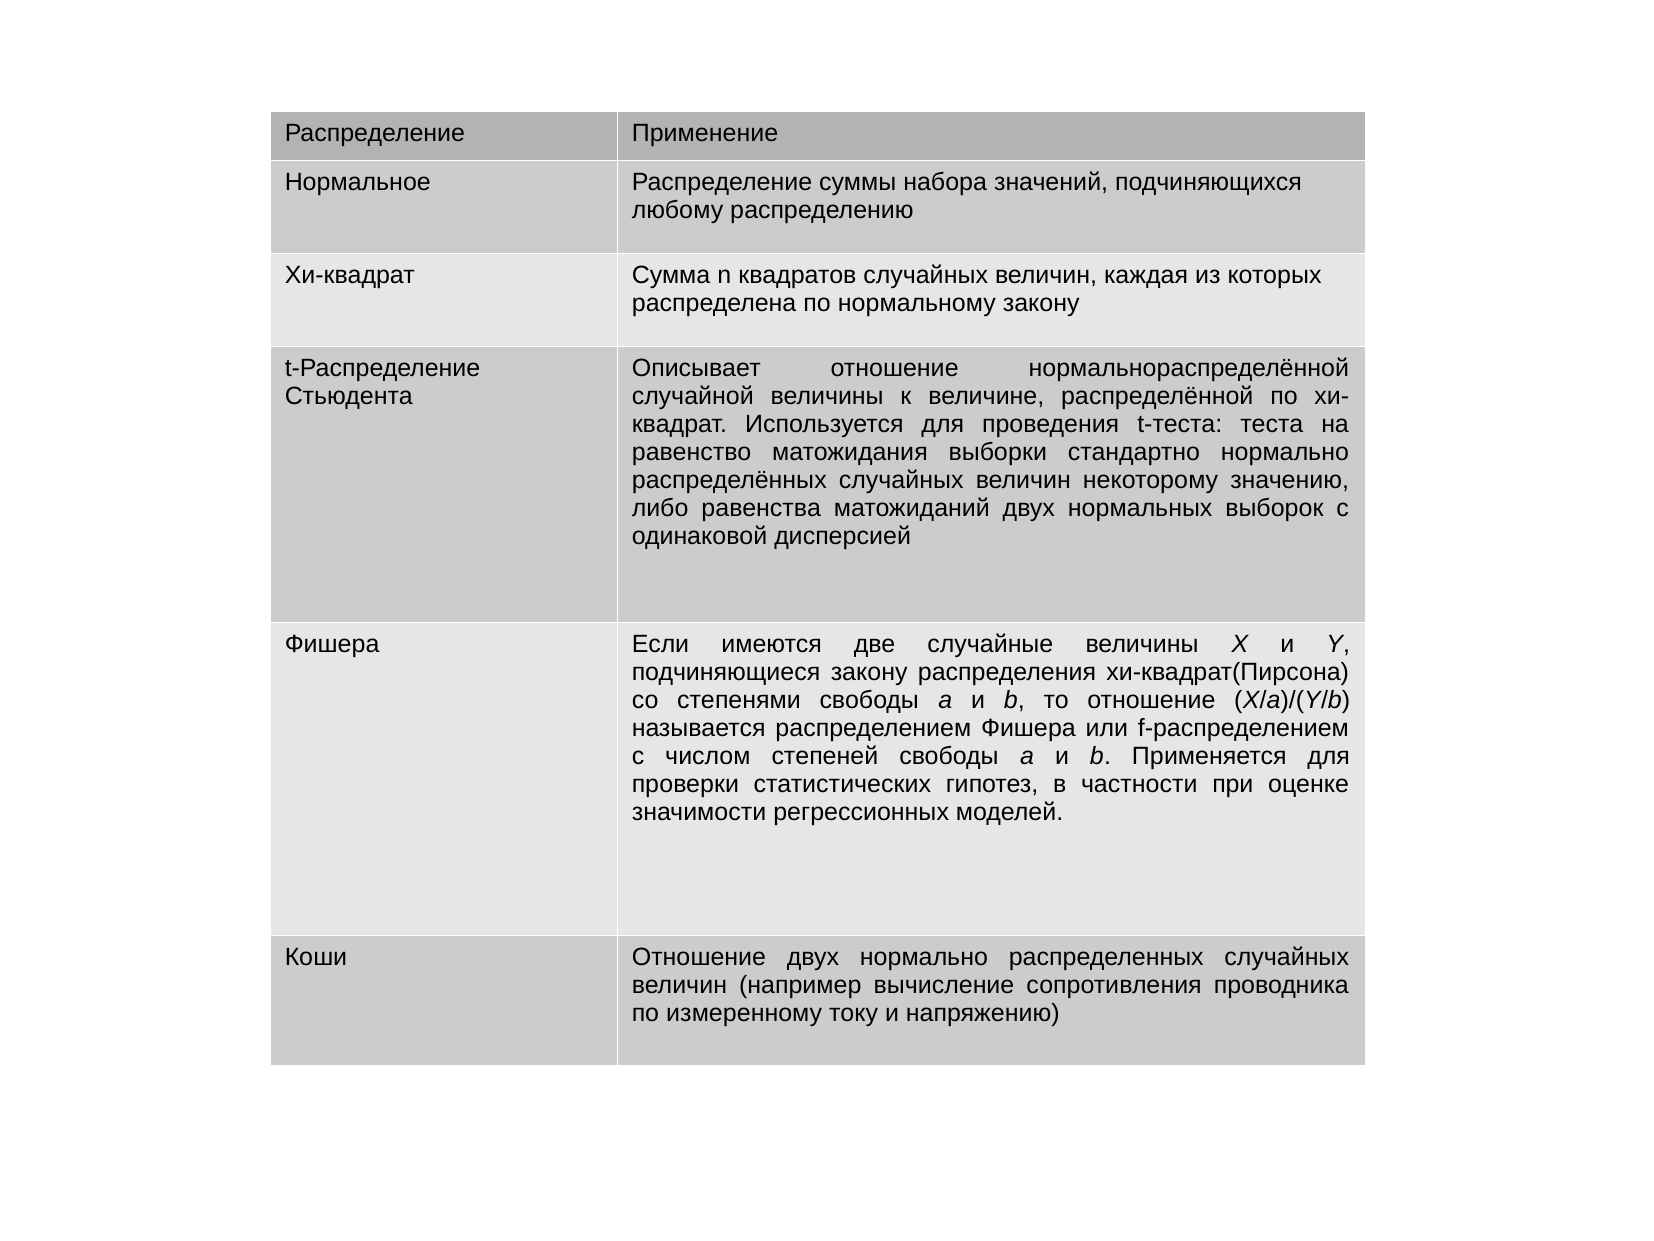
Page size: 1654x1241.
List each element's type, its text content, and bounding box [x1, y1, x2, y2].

table_cell Сумма n квадратов случайных величин, каждая из которых распределена по нормальному закону [618, 254, 1365, 346]
table_cell Коши [271, 936, 617, 1065]
table_cell t-Распределение Стьюдента [271, 347, 617, 622]
table_cell Нормальное [271, 161, 617, 253]
table_cell Распределение суммы набора значений, подчиняющихся любому распределению [618, 161, 1365, 253]
table_cell Фишера [271, 623, 617, 935]
table_cell Описывает отношение нормальнораспределённой случайной величины к величине, распределённой по хи-квадрат. Используется для проведения t-теста: теста на равенство матожидания выборки стандартно нормально распределённых случайных величин некоторому значению, либо равенства матожиданий двух нормальных выборок с одинаковой дисперсией [618, 347, 1365, 622]
table_cell Хи-квадрат [271, 254, 617, 346]
table_header Распределение [271, 112, 617, 160]
table_cell Отношение двух нормально распределенных случайных величин (например вычисление сопротивления проводника по измеренному току и напряжению) [618, 936, 1365, 1065]
table_cell Если имеются две случайные величины X и Y, подчиняющиеся закону распределения хи-квадрат(Пирсона) со степенями свободы a и b, то отношение (X/a)/(Y/b) называется распределением Фишера или f-распределением с числом степеней свободы a и b. Применяется для проверки статистических гипотез, в частности при оценке значимости регрессионных моделей. [618, 623, 1365, 935]
table_header Применение [618, 112, 1365, 160]
